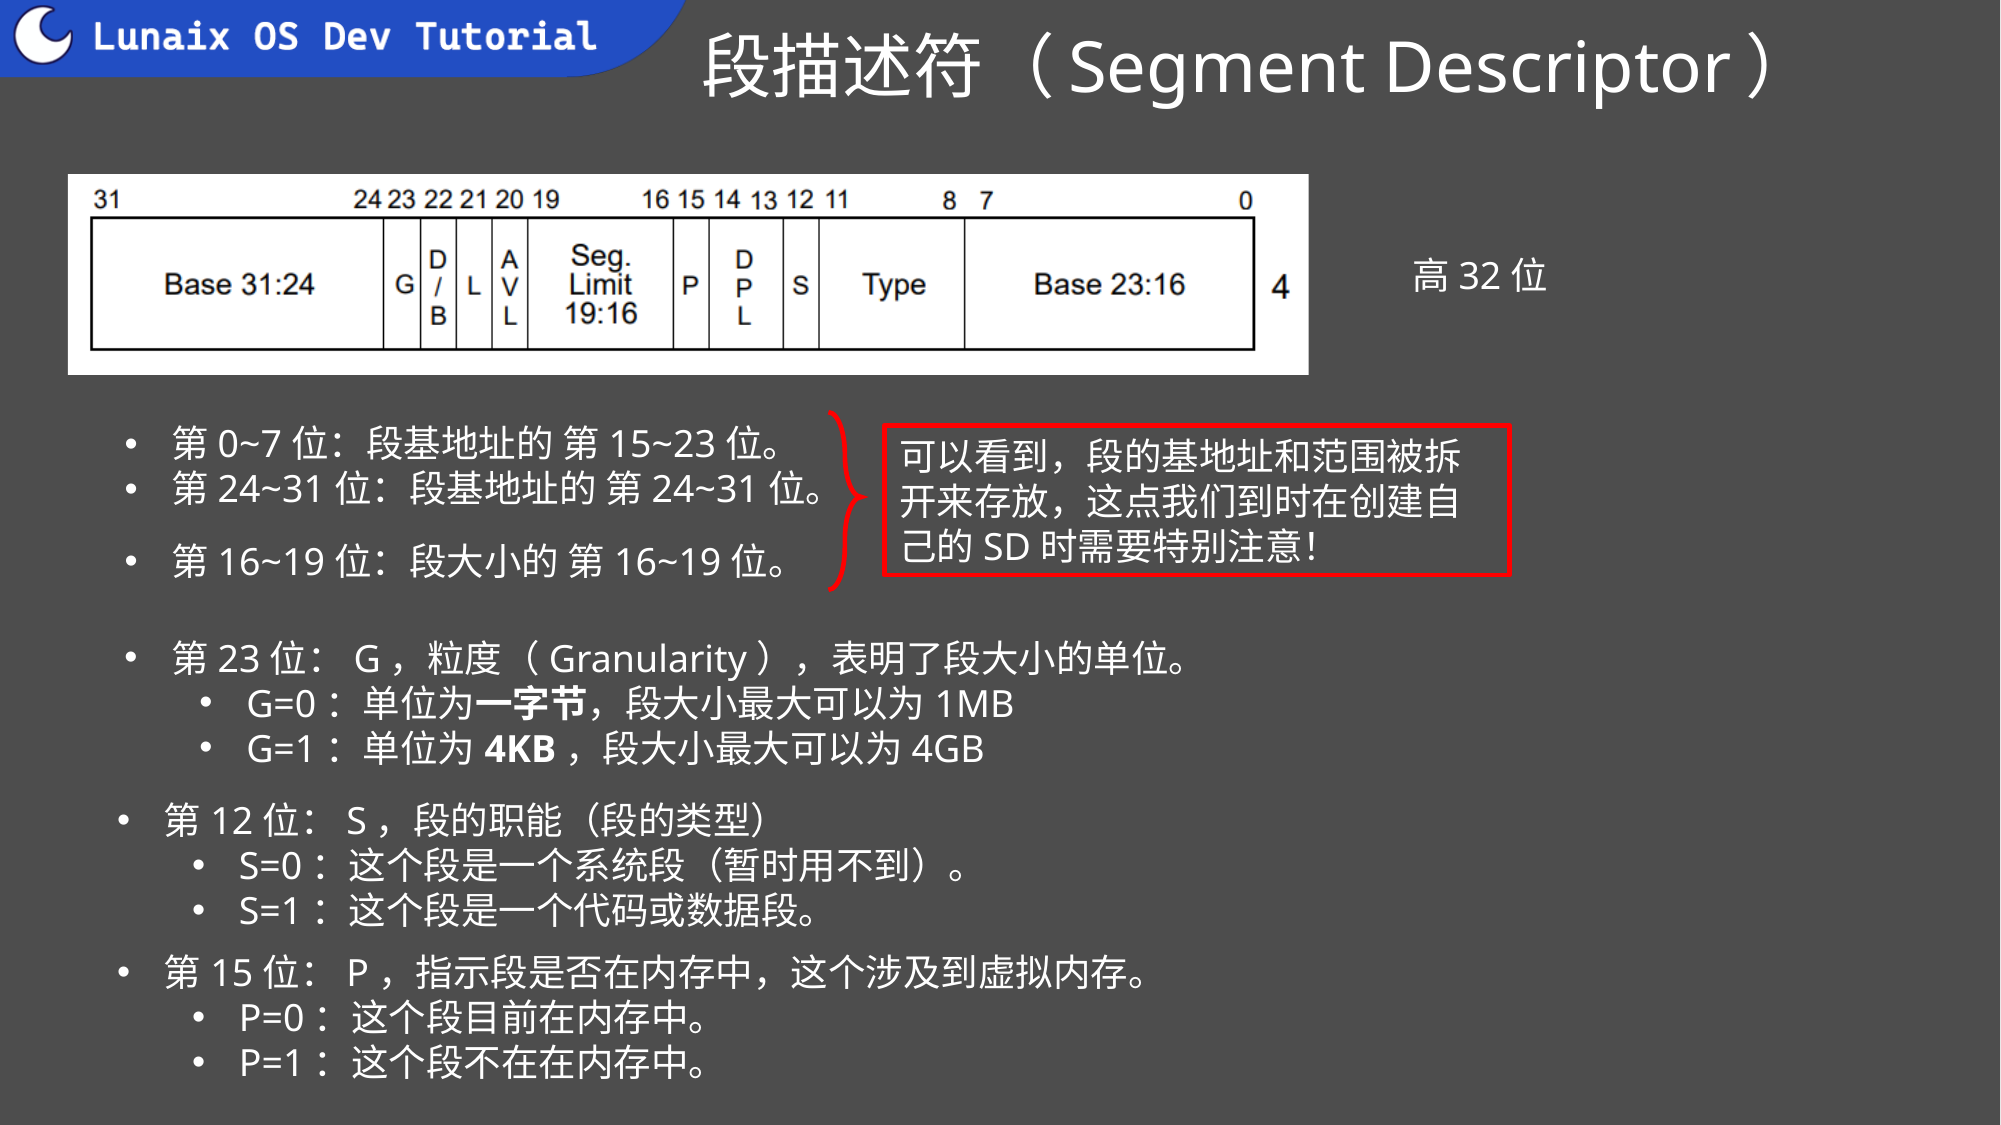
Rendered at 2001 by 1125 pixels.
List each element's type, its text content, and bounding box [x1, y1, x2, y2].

text_box 第15位：P，指示段是否在内存中，这个涉及到虚拟内存。 P=0：这个段目前在内存中。 P=1：这个段不在在内存中。 [102, 941, 1344, 1092]
text_box 第0~7位：段基地址的 第15~23位。 第24~31位：段基地址的 第24~31位。 [109, 413, 845, 518]
text_box 高32位 [1397, 244, 1734, 305]
title 段描述符（Segment Descriptor） [686, 3, 2000, 137]
text_box 第23位：G，粒度（Granularity），表明了段大小的单位。 G=0：单位为一字节，段大小最大可以为1MB G=1：单位为4KB，段大小最大可以为4GB [109, 627, 1351, 777]
text_box 可以看到，段的基地址和范围被拆开来存放，这点我们到时在创建自己的SD时需要特别注意！ [884, 425, 1510, 576]
picture [0, 0, 2001, 1125]
text_box 第16~19位：段大小的 第16~19位。 [109, 530, 842, 591]
text_box 第12位：S，段的职能（段的类型） S=0：这个段是一个系统段（暂时用不到）。 S=1：这个段是一个代码或数据段。 [102, 789, 1344, 940]
